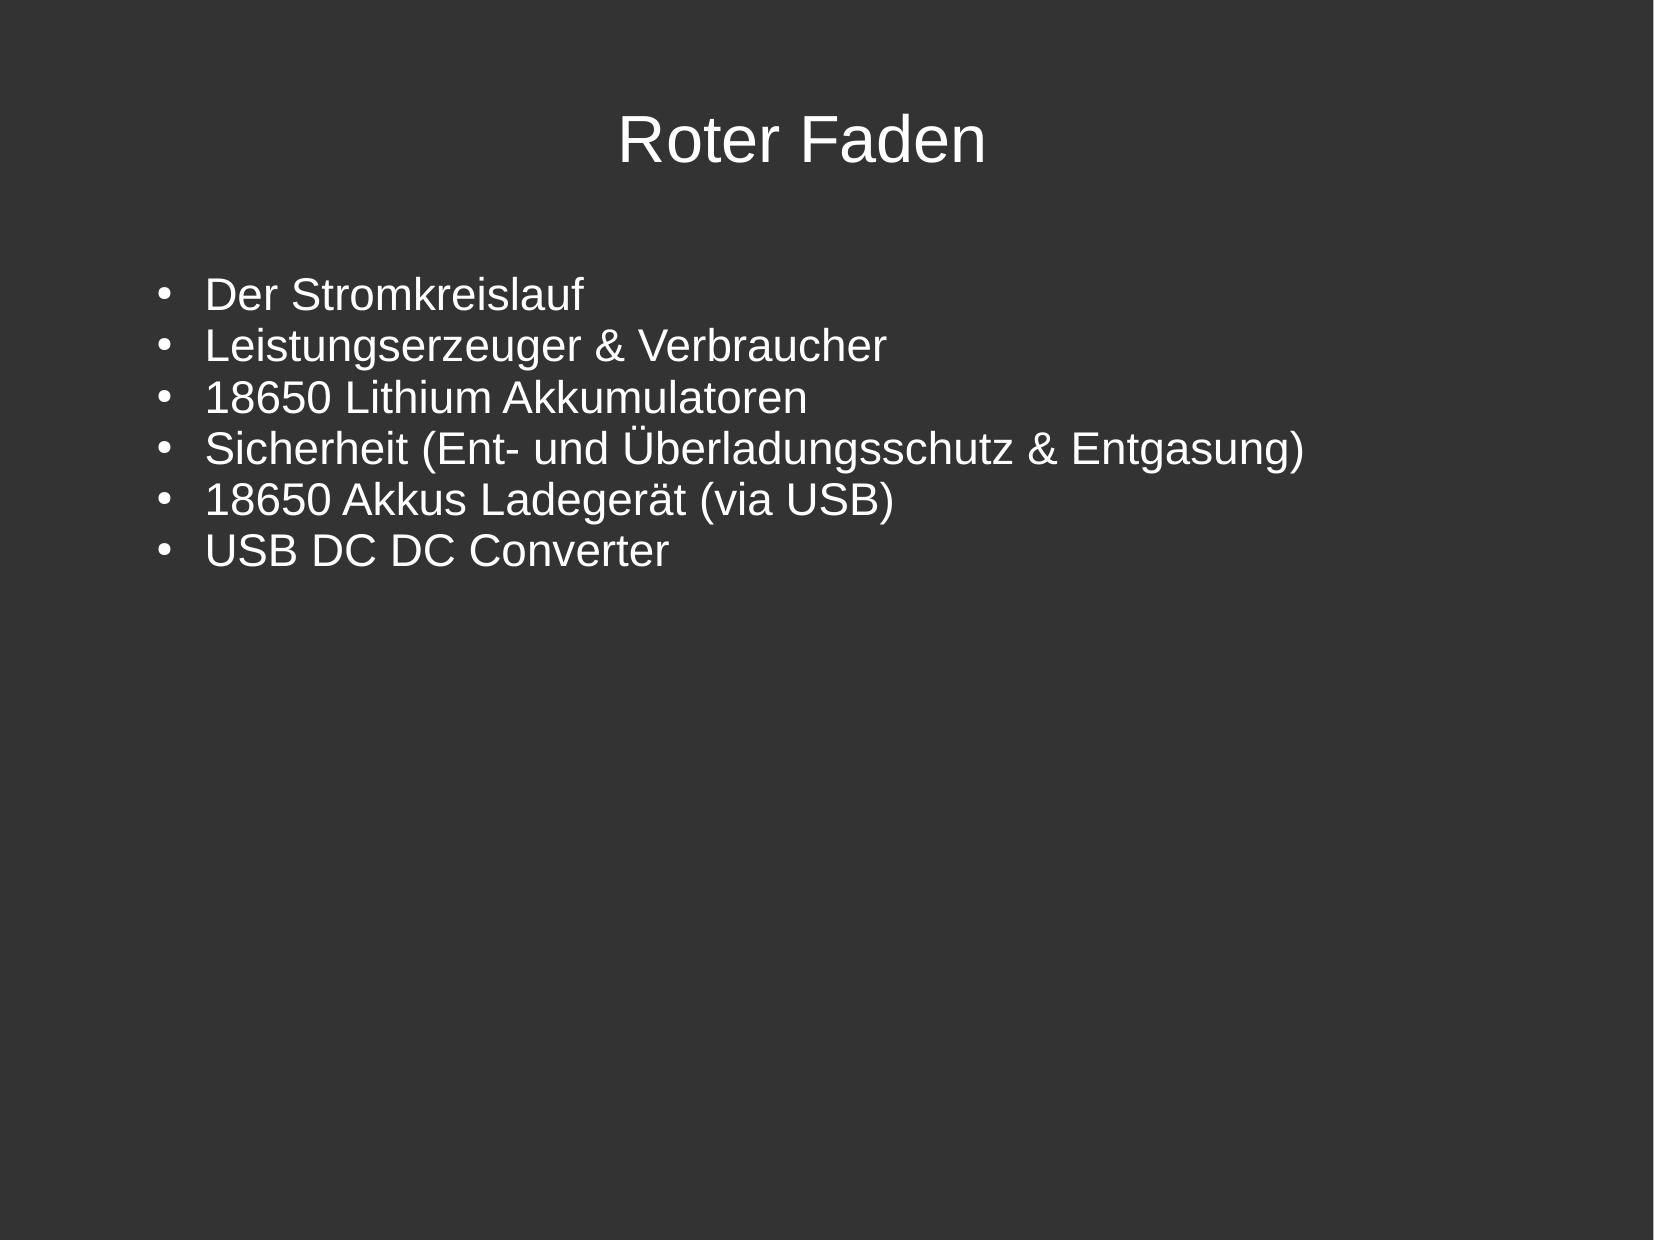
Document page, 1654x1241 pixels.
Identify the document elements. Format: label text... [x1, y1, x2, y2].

text_box Roter Faden [188, 94, 1418, 185]
text_box Der Stromkreislauf Leistungserzeuger & Verbraucher 18650 Lithium Akkumulatoren Sicherheit (Ent- und Überladungsschutz & Entgasung) 18650 Akkus Ladegerät (via USB) USB DC DC Converter [141, 261, 1501, 613]
